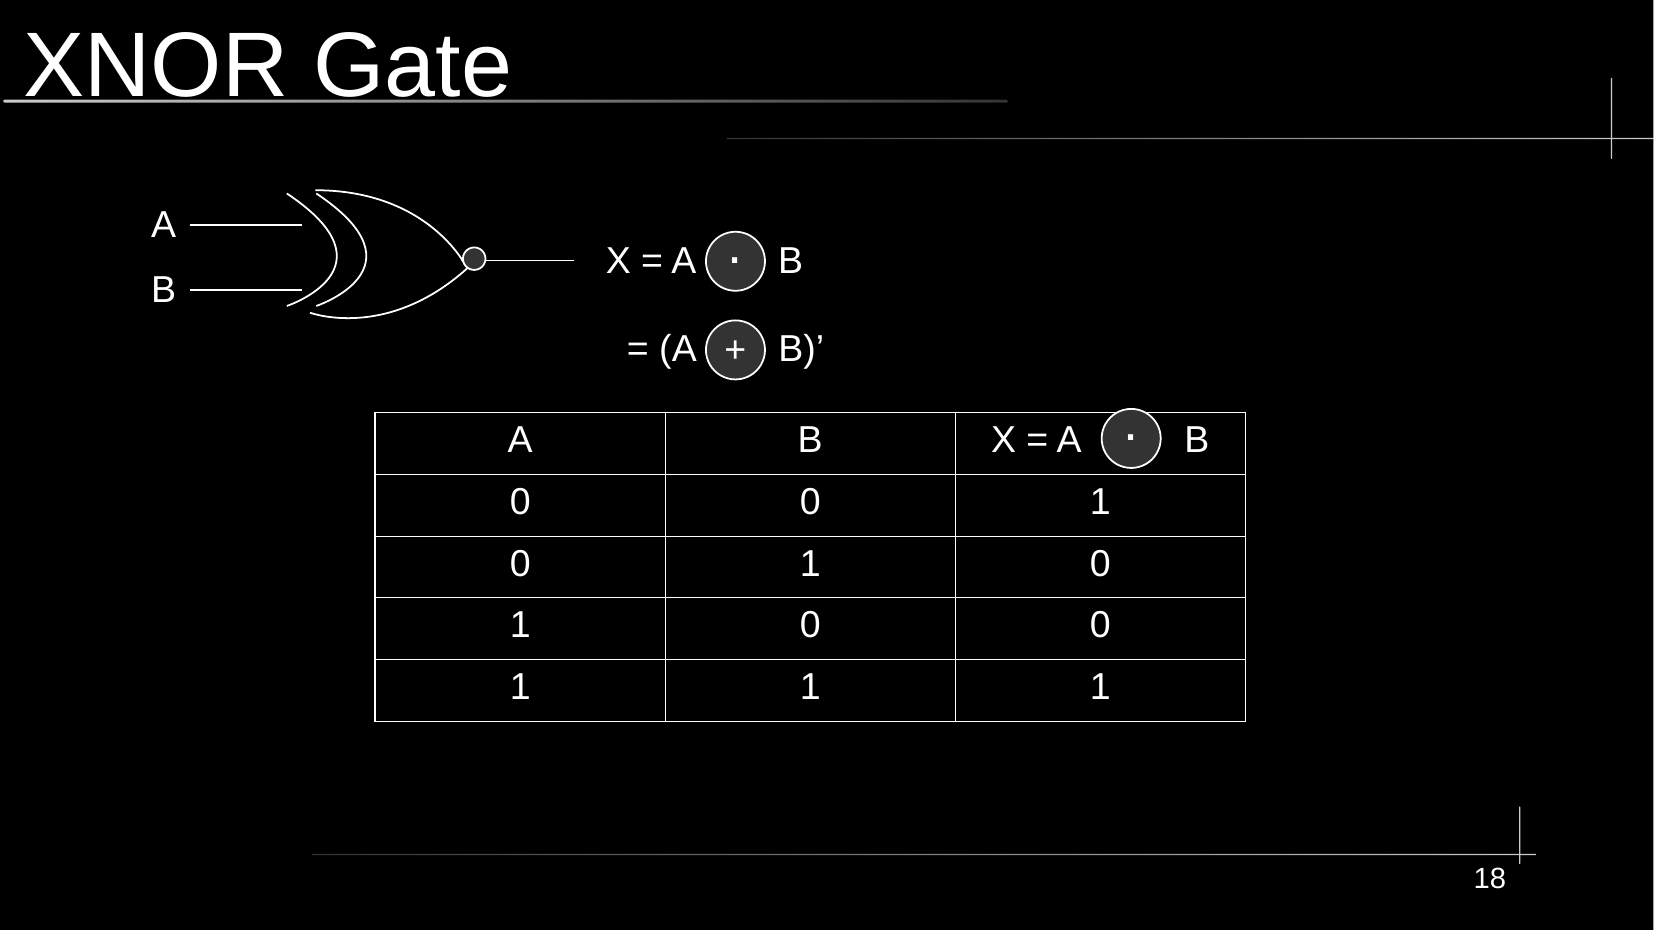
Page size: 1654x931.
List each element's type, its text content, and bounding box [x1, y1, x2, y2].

table_cell 1 [956, 475, 1245, 536]
text_box B [136, 261, 192, 319]
table_cell 0 [956, 537, 1245, 597]
text_box . [705, 231, 766, 291]
table_header X = A B [956, 413, 1245, 474]
text_box = (A B)’ [742, 320, 839, 378]
table_cell 1 [376, 598, 665, 659]
table_header A [376, 413, 665, 474]
table_header B [666, 413, 955, 474]
table_cell 0 [666, 475, 955, 536]
table_cell 0 [376, 537, 665, 597]
text_box . [1101, 408, 1161, 468]
text_box X = A B [740, 231, 818, 289]
text_box A [136, 196, 192, 254]
text_box [462, 247, 486, 270]
text_box + [705, 320, 766, 380]
table_cell 1 [666, 537, 955, 597]
text_box = (A B)’ [591, 320, 729, 378]
table_cell 1 [956, 660, 1245, 721]
text_box X = A B [591, 231, 731, 289]
table_cell 0 [666, 598, 955, 659]
table_cell 1 [376, 660, 665, 721]
title XNOR Gate [23, 11, 1589, 119]
table_cell 0 [956, 598, 1245, 659]
table_cell 1 [666, 660, 955, 721]
table_cell 0 [376, 475, 665, 536]
